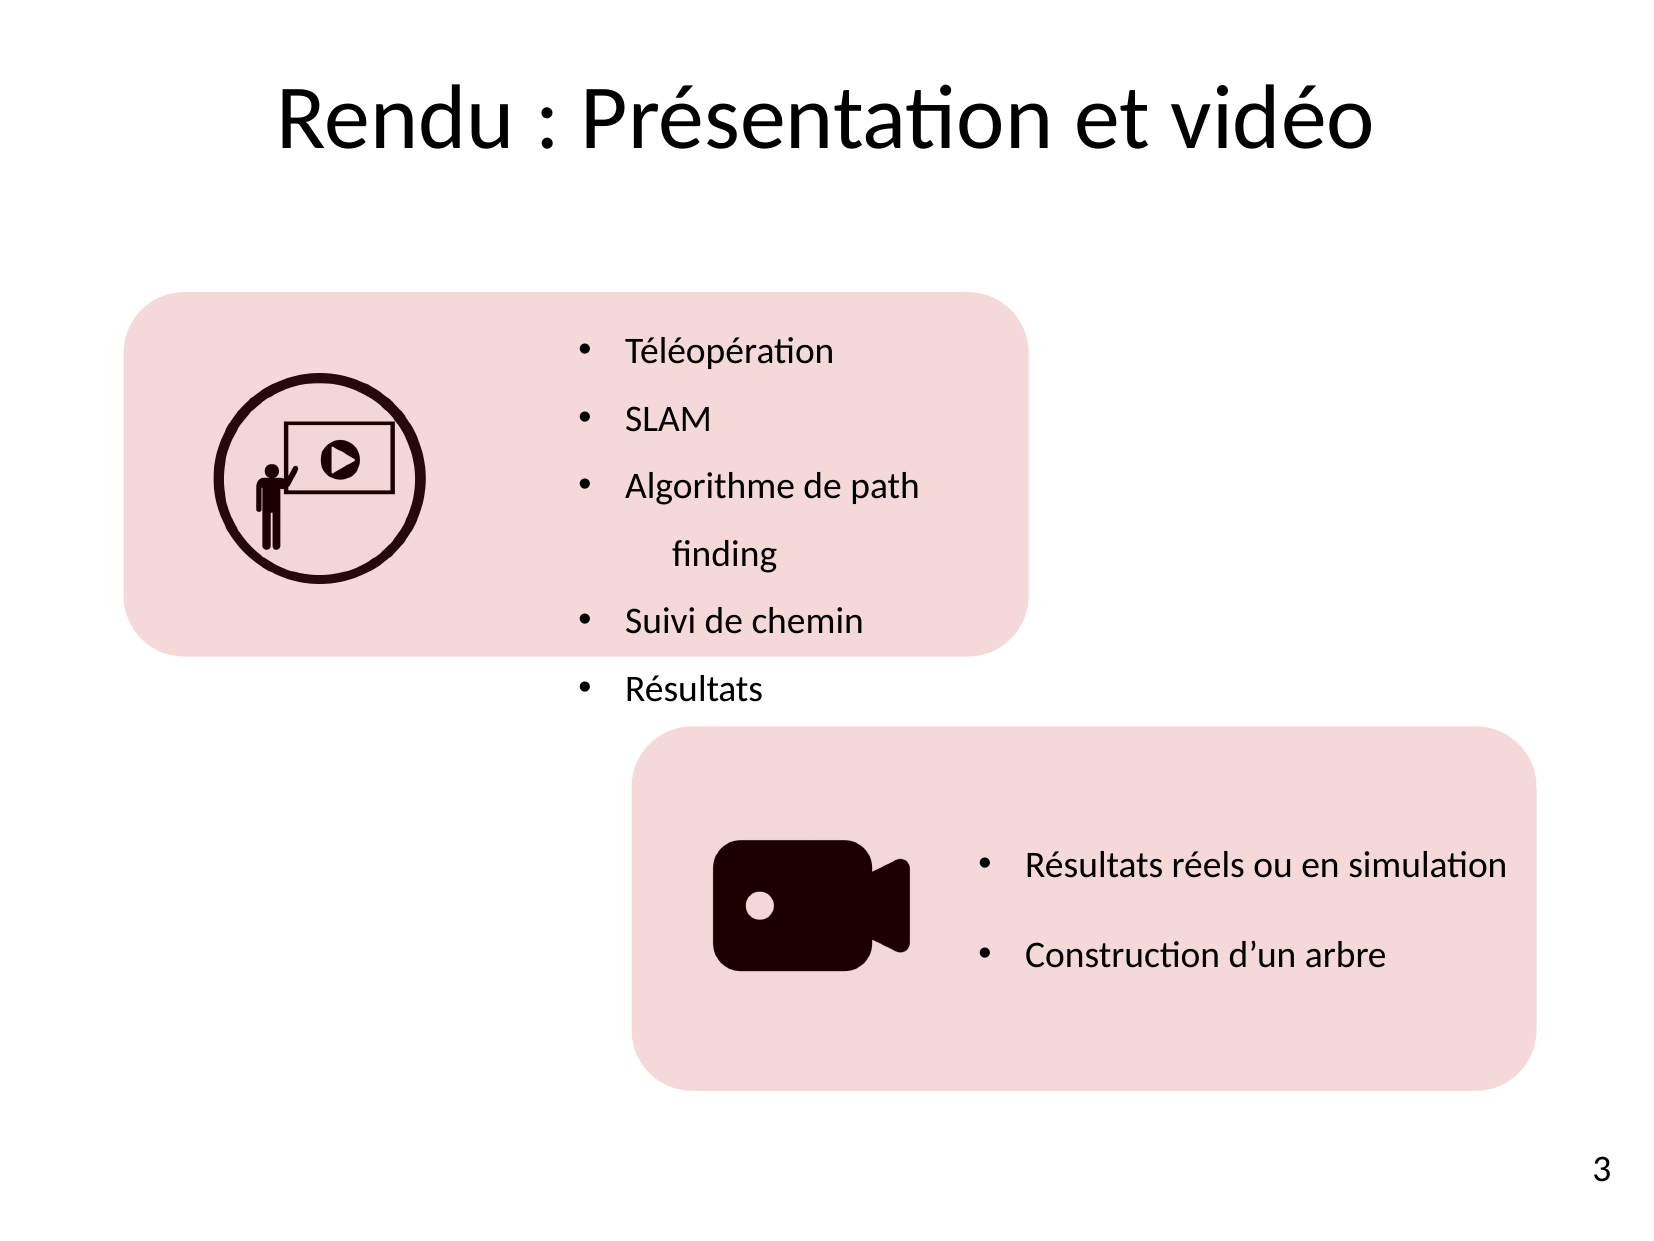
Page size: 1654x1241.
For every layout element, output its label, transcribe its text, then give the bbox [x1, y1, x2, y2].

text_box [631, 726, 1537, 1091]
text_box [123, 292, 990, 657]
title Rendu : Présentation et vidéo [82, 56, 1571, 168]
text_box Résultats réels ou en simulation Construction d’un arbre [963, 833, 1537, 983]
text_box Téléopération SLAM Algorithme de path finding Suivi de chemin Résultats [413, 296, 1029, 716]
text_box [1577, 1146, 1627, 1208]
